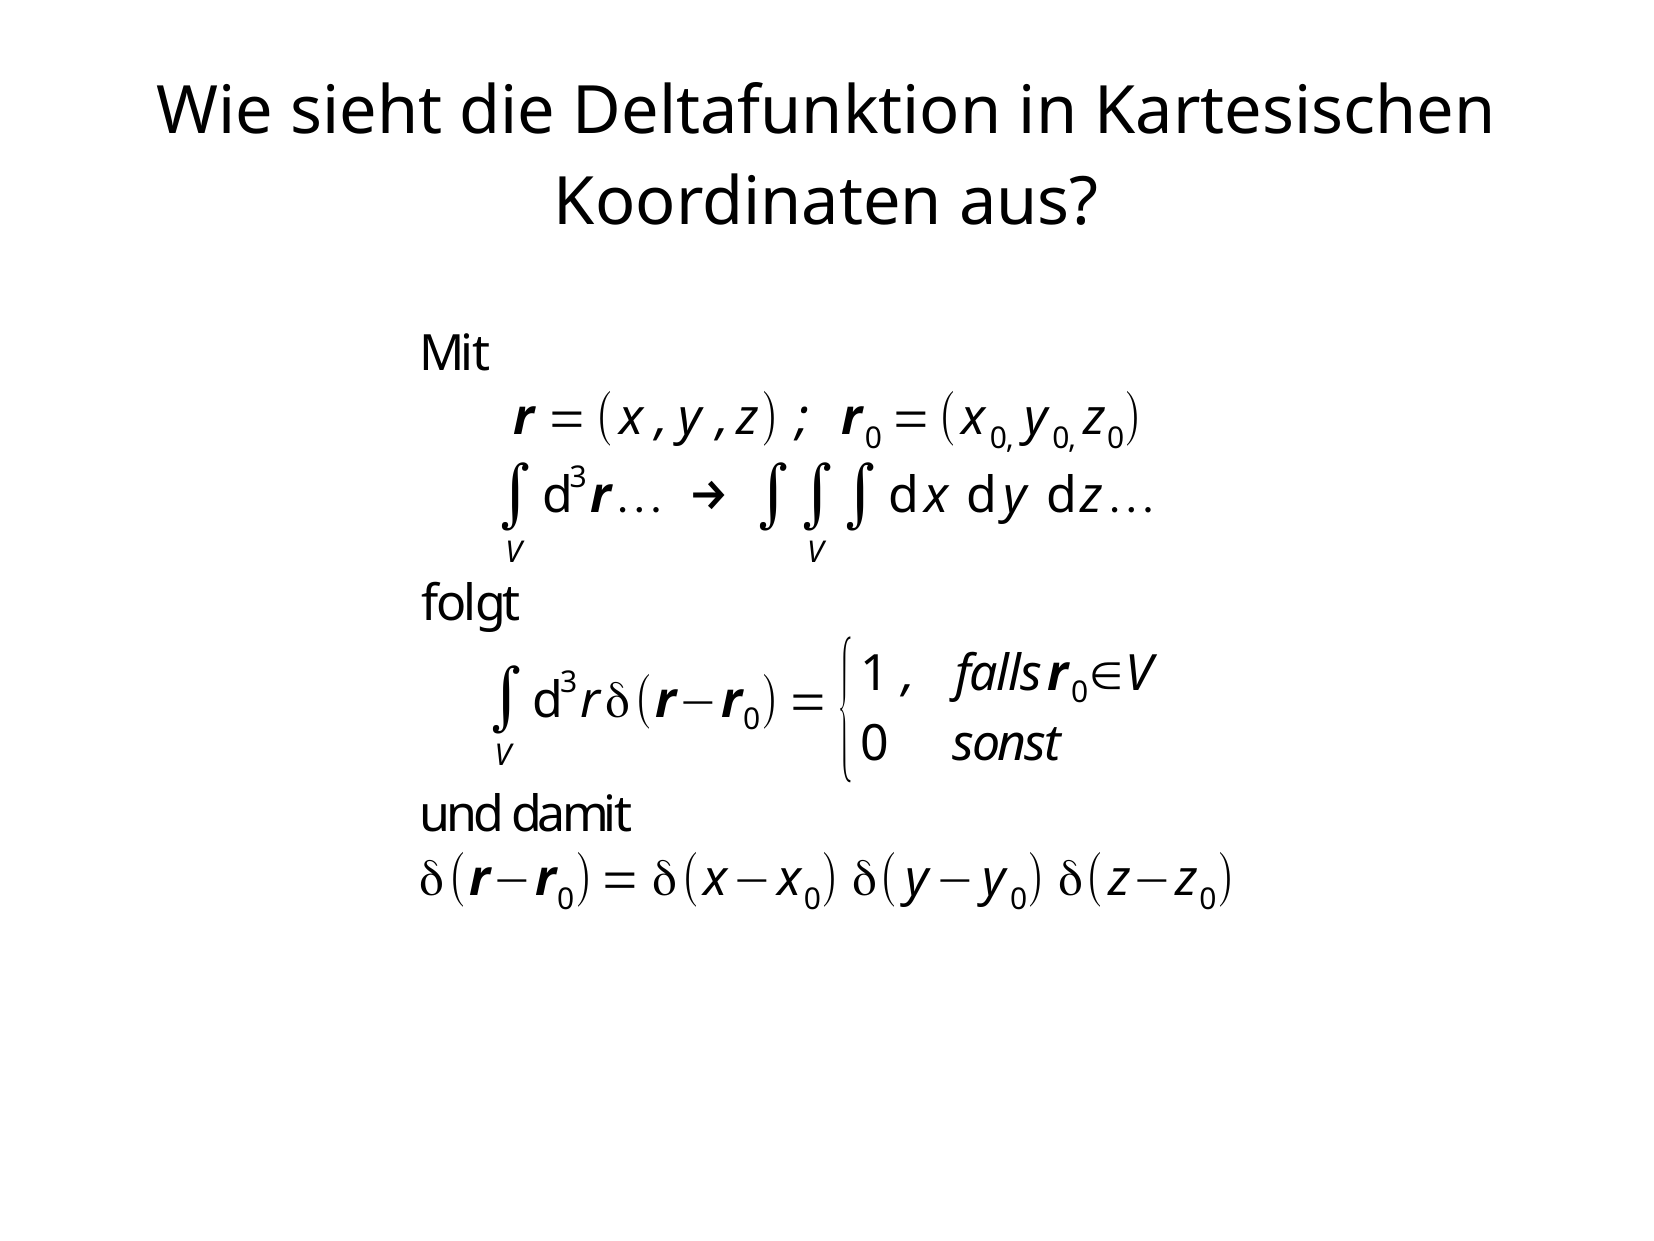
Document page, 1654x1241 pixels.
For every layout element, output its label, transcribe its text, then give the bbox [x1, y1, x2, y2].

title Wie sieht die Deltafunktion in Kartesischen Koordinaten aus? [82, 49, 1571, 257]
chart [413, 323, 1241, 917]
